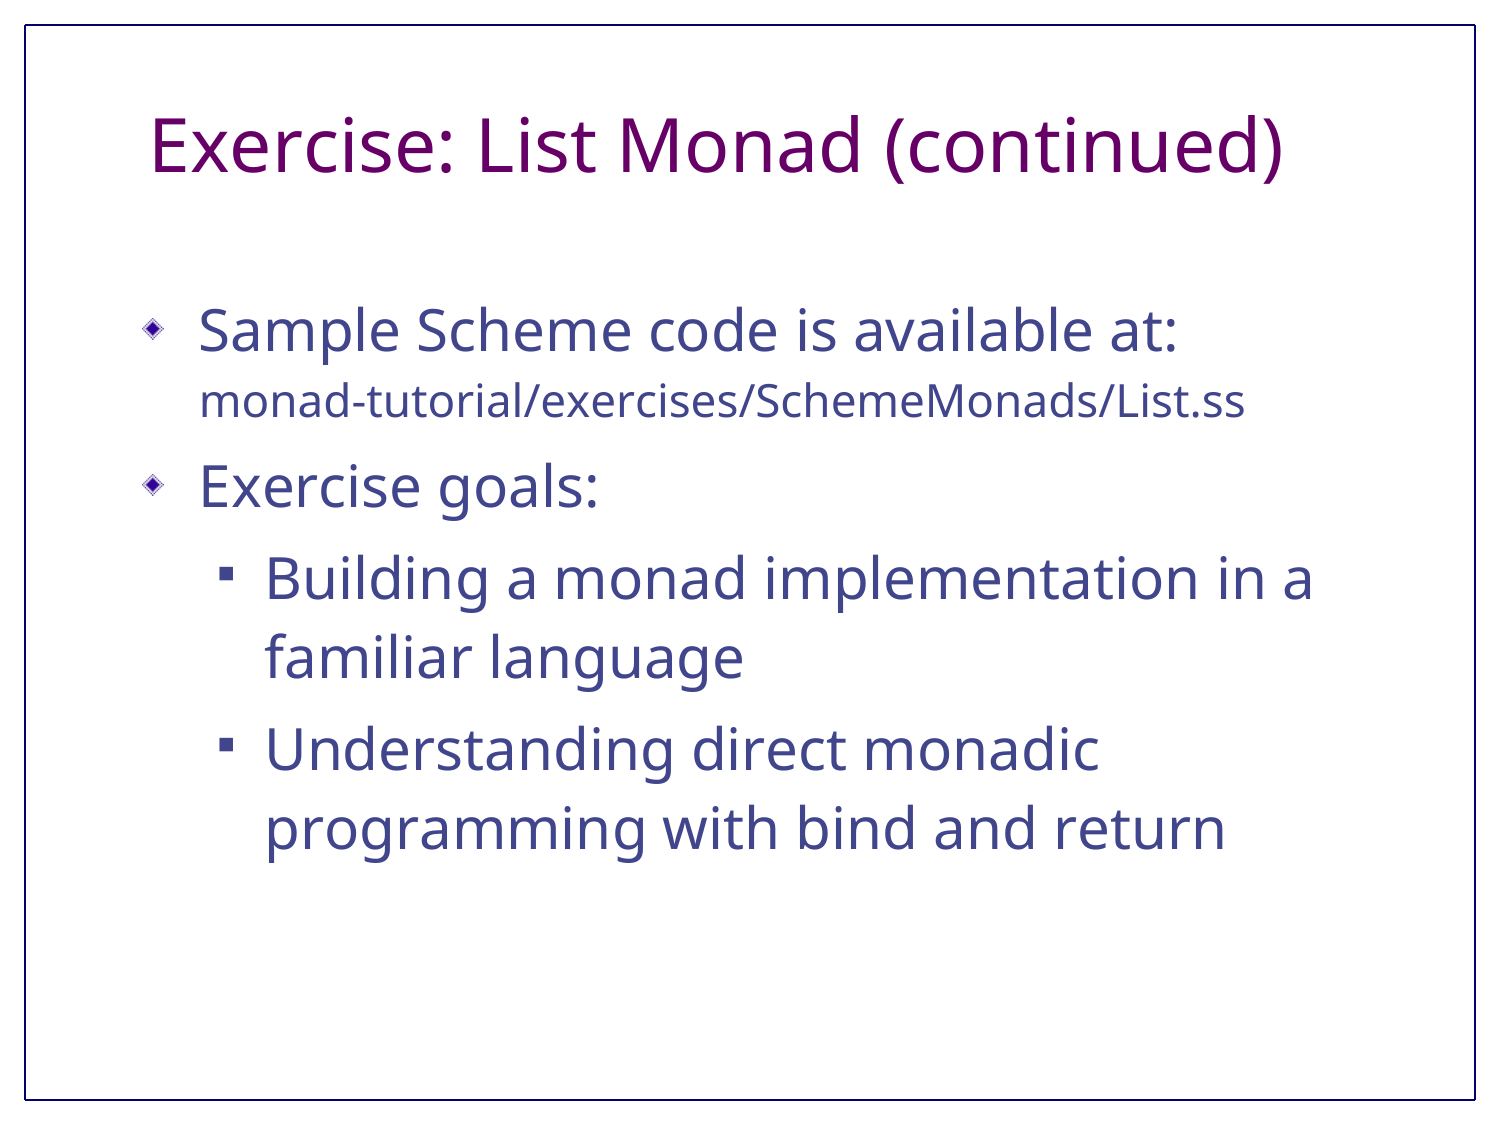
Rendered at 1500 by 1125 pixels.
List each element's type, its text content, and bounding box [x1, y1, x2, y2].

list Sample Scheme code is available at: monad-tutorial/exercises/SchemeMonads/List.ss Exercise goals: Building a monad implementation in a familiar language Understanding direct monadic programming with bind and return [142, 289, 1418, 950]
title Exercise: List Monad (continued) [148, 52, 1386, 235]
